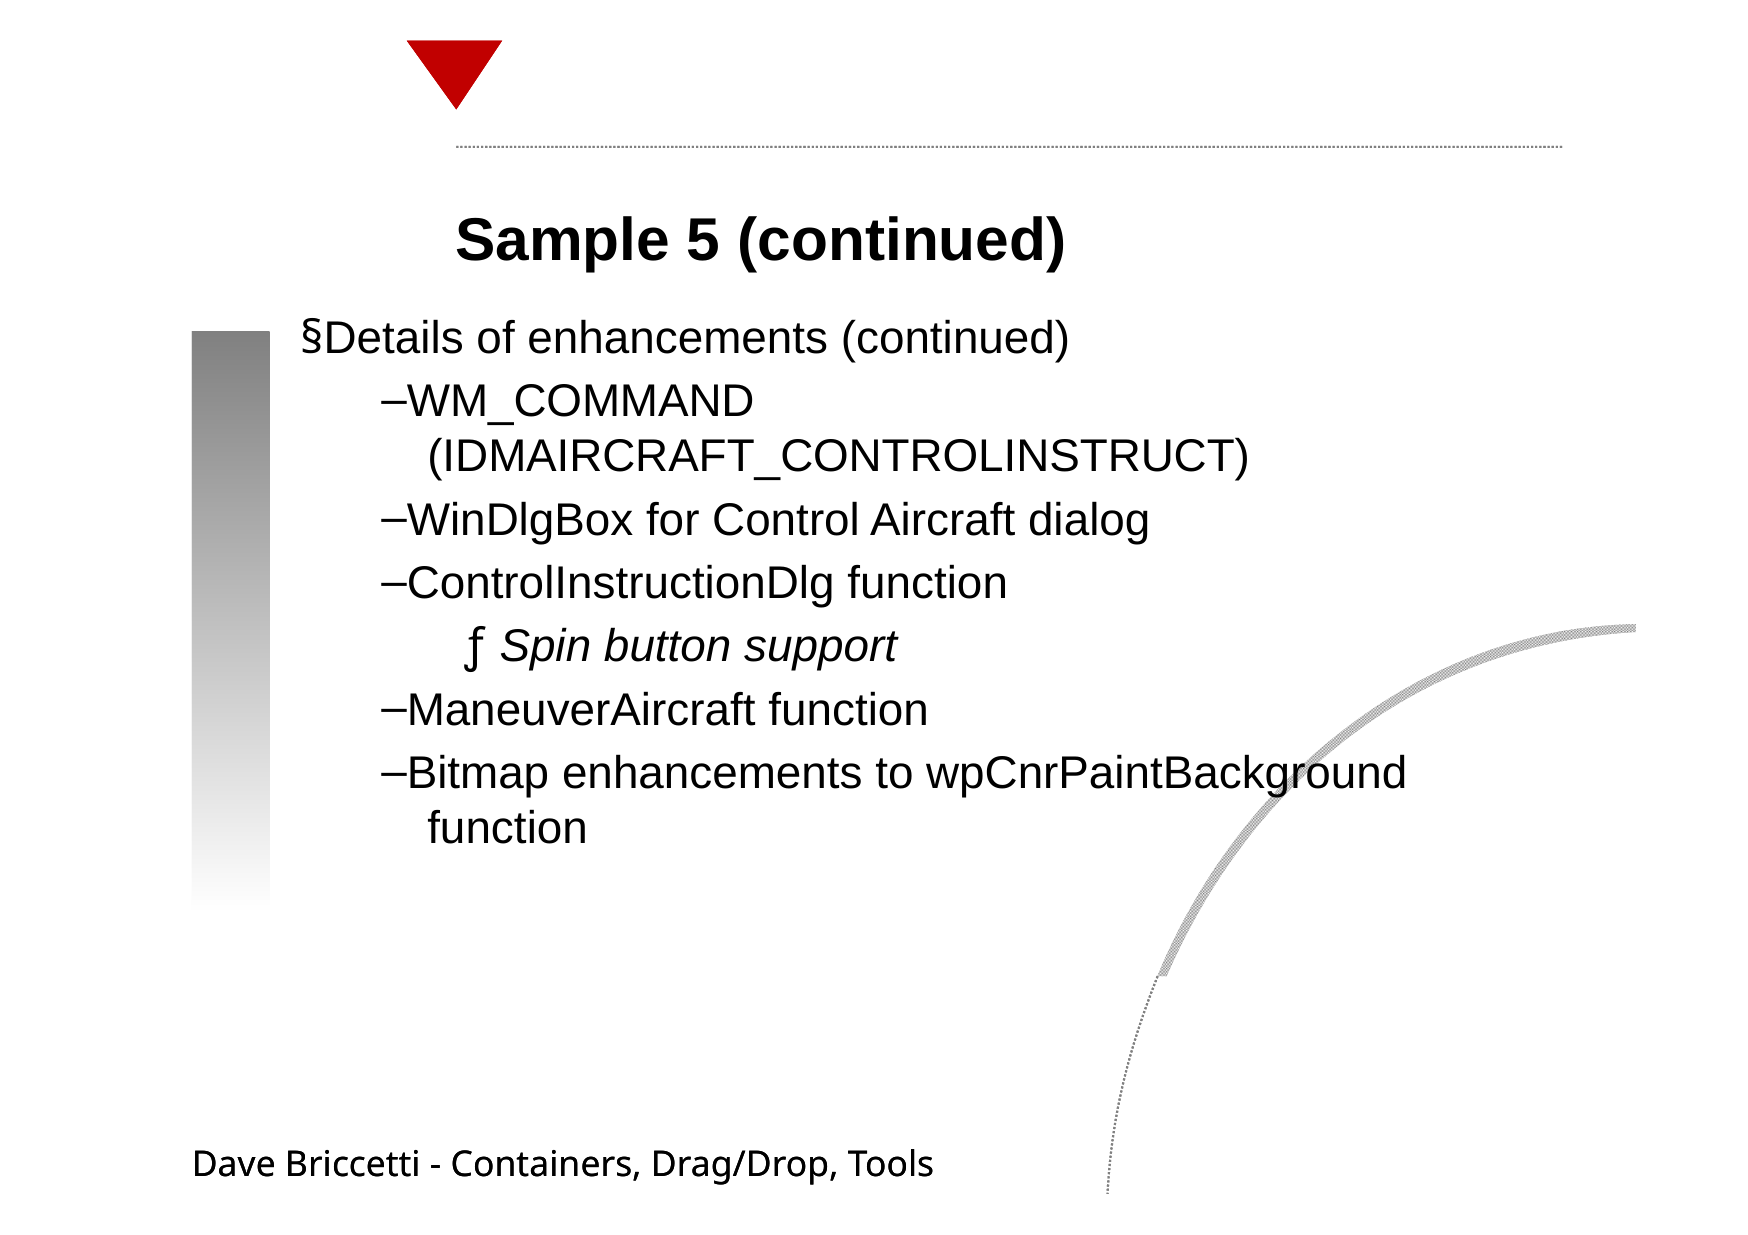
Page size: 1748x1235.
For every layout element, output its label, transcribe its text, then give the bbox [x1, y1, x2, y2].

text_box [192, 332, 269, 911]
text_box [406, 40, 503, 110]
text_box Sample 5 (continued) [455, 196, 1568, 277]
text_box Details of enhancements (continued) WM_COMMAND (IDMAIRCRAFT_CONTROLINSTRUCT) WinDlgBox for Control Aircraft dialog ControlInstructionDlg function Spin button support ManeuverAircraft function Bitmap enhancements to wpCnrPaintBackground function [300, 307, 1561, 1123]
text_box [1561, 624, 1636, 642]
text_box Dave Briccetti - Containers, Drag/Drop, Tools [191, 1141, 1505, 1210]
